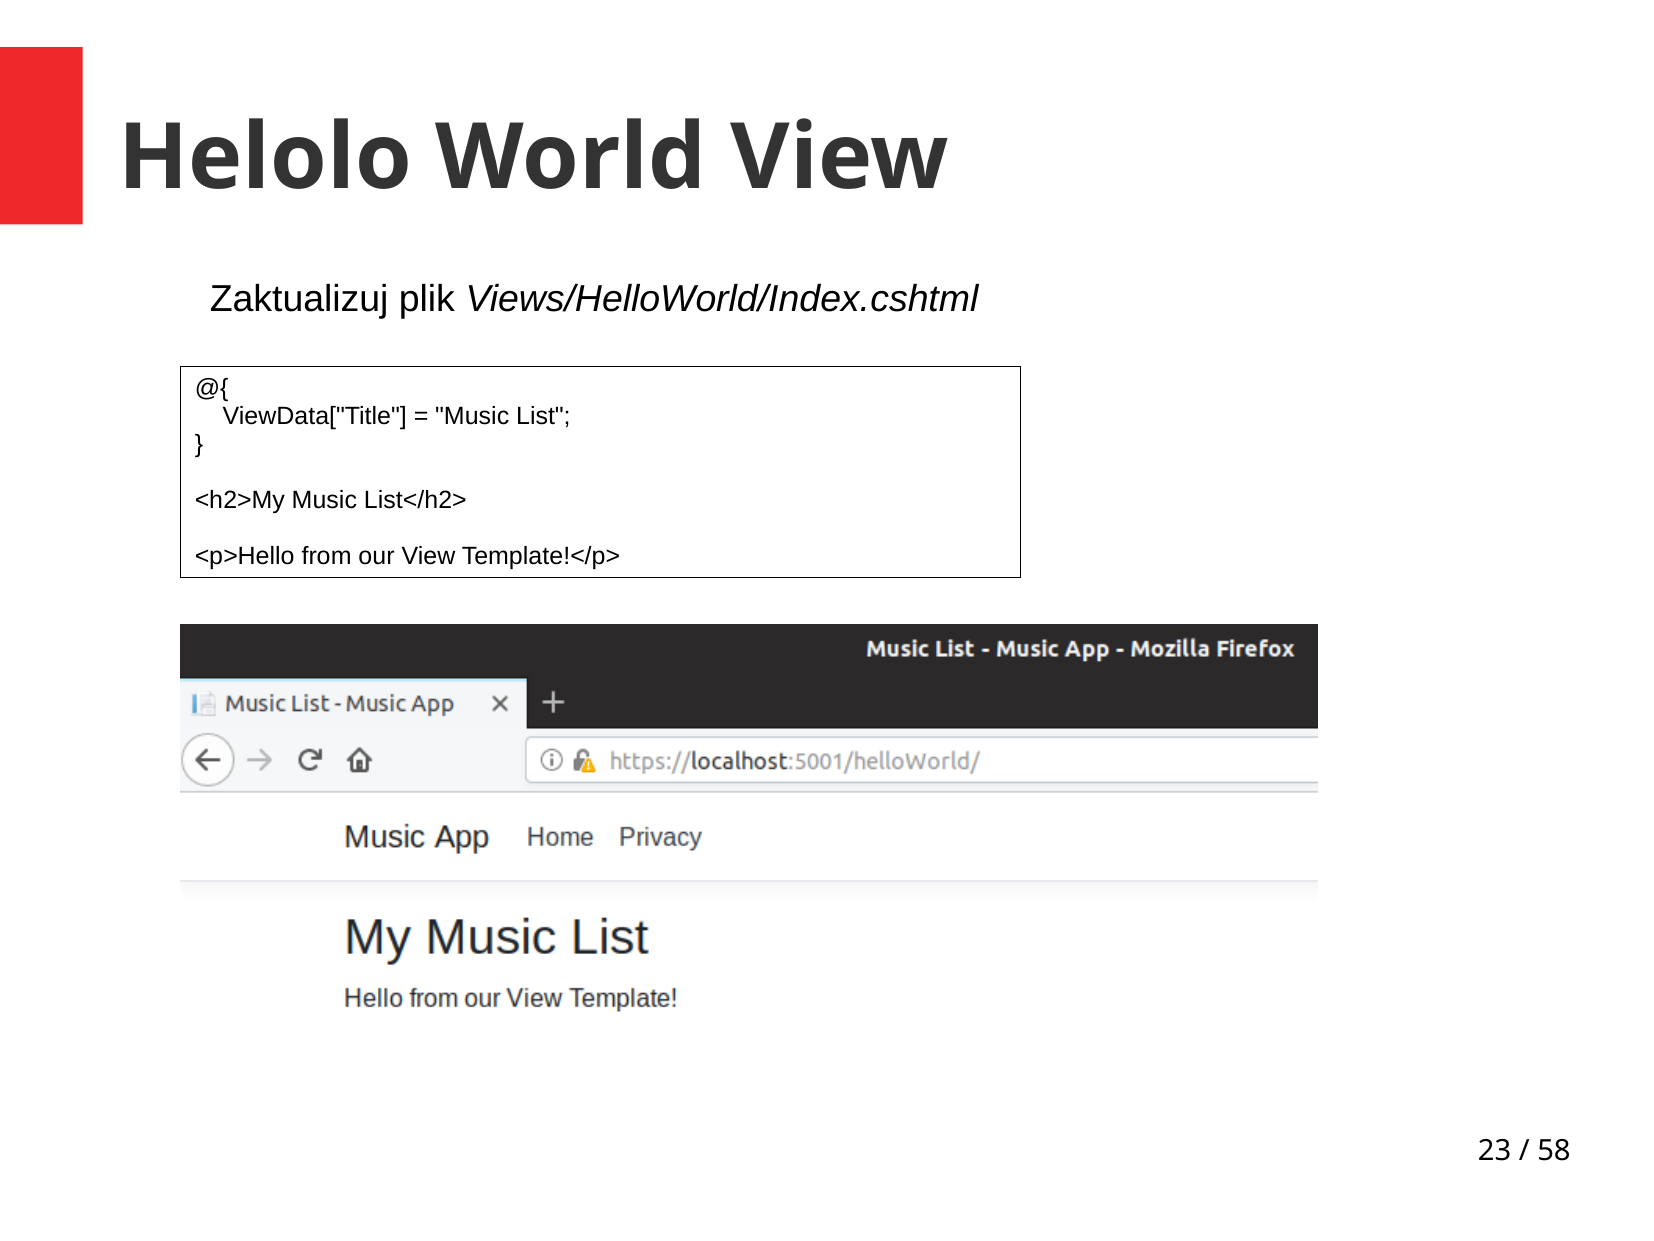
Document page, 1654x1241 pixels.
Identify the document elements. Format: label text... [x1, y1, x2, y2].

picture [180, 624, 1318, 1066]
text_box Zaktualizuj plik Views/HelloWorld/Index.cshtml [195, 270, 1096, 327]
title Helolo World View [118, 49, 1571, 257]
text_box @{ ViewData["Title"] = "Music List"; } <h2>My Music List</h2> <p>Hello from our View Template!</p> [180, 366, 1021, 578]
